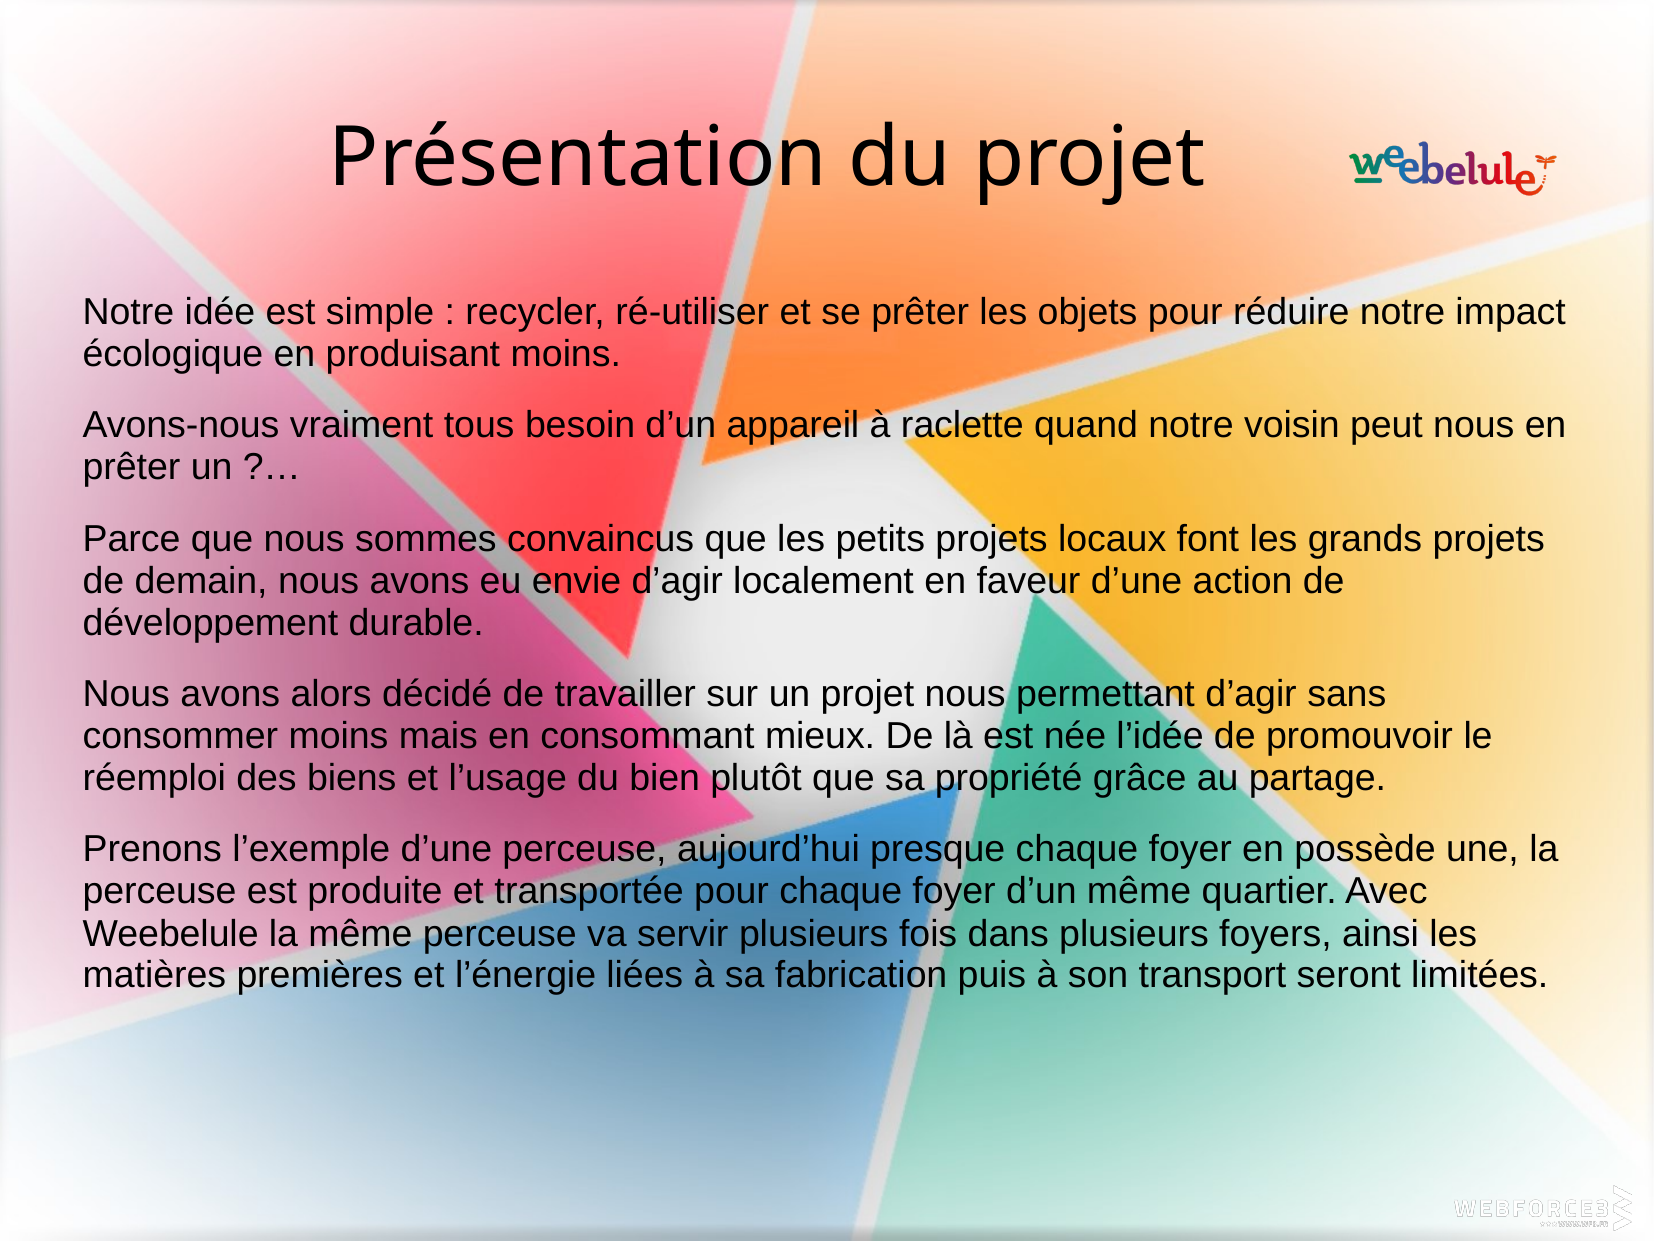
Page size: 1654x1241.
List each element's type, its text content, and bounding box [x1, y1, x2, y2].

list Notre idée est simple : recycler, ré-utiliser et se prêter les objets pour réduire notre impact écologique en produisant moins. Avons-nous vraiment tous besoin d’un appareil à raclette quand notre voisin peut nous en prêter un ?… Parce que nous sommes convaincus que les petits projets locaux font les grands projets de demain, nous avons eu envie d’agir localement en faveur d’une action de développement durable. Nous avons alors décidé de travailler sur un projet nous permettant d’agir sans consommer moins mais en consommant mieux. De là est née l’idée de promouvoir le réemploi des biens et l’usage du bien plutôt que sa propriété grâce au partage. Prenons l’exemple d’une perceuse, aujourd’hui presque chaque foyer en possède une, la perceuse est produite et transportée pour chaque foyer d’un même quartier. Avec Weebelule la même perceuse va servir plusieurs fois dans plusieurs foyers, ainsi les matières premières et l’énergie liées à sa fabrication puis à son transport seront limitées. [82, 290, 1571, 1010]
title Présentation du projet [82, 49, 1453, 257]
picture [0, 0, 1654, 1241]
